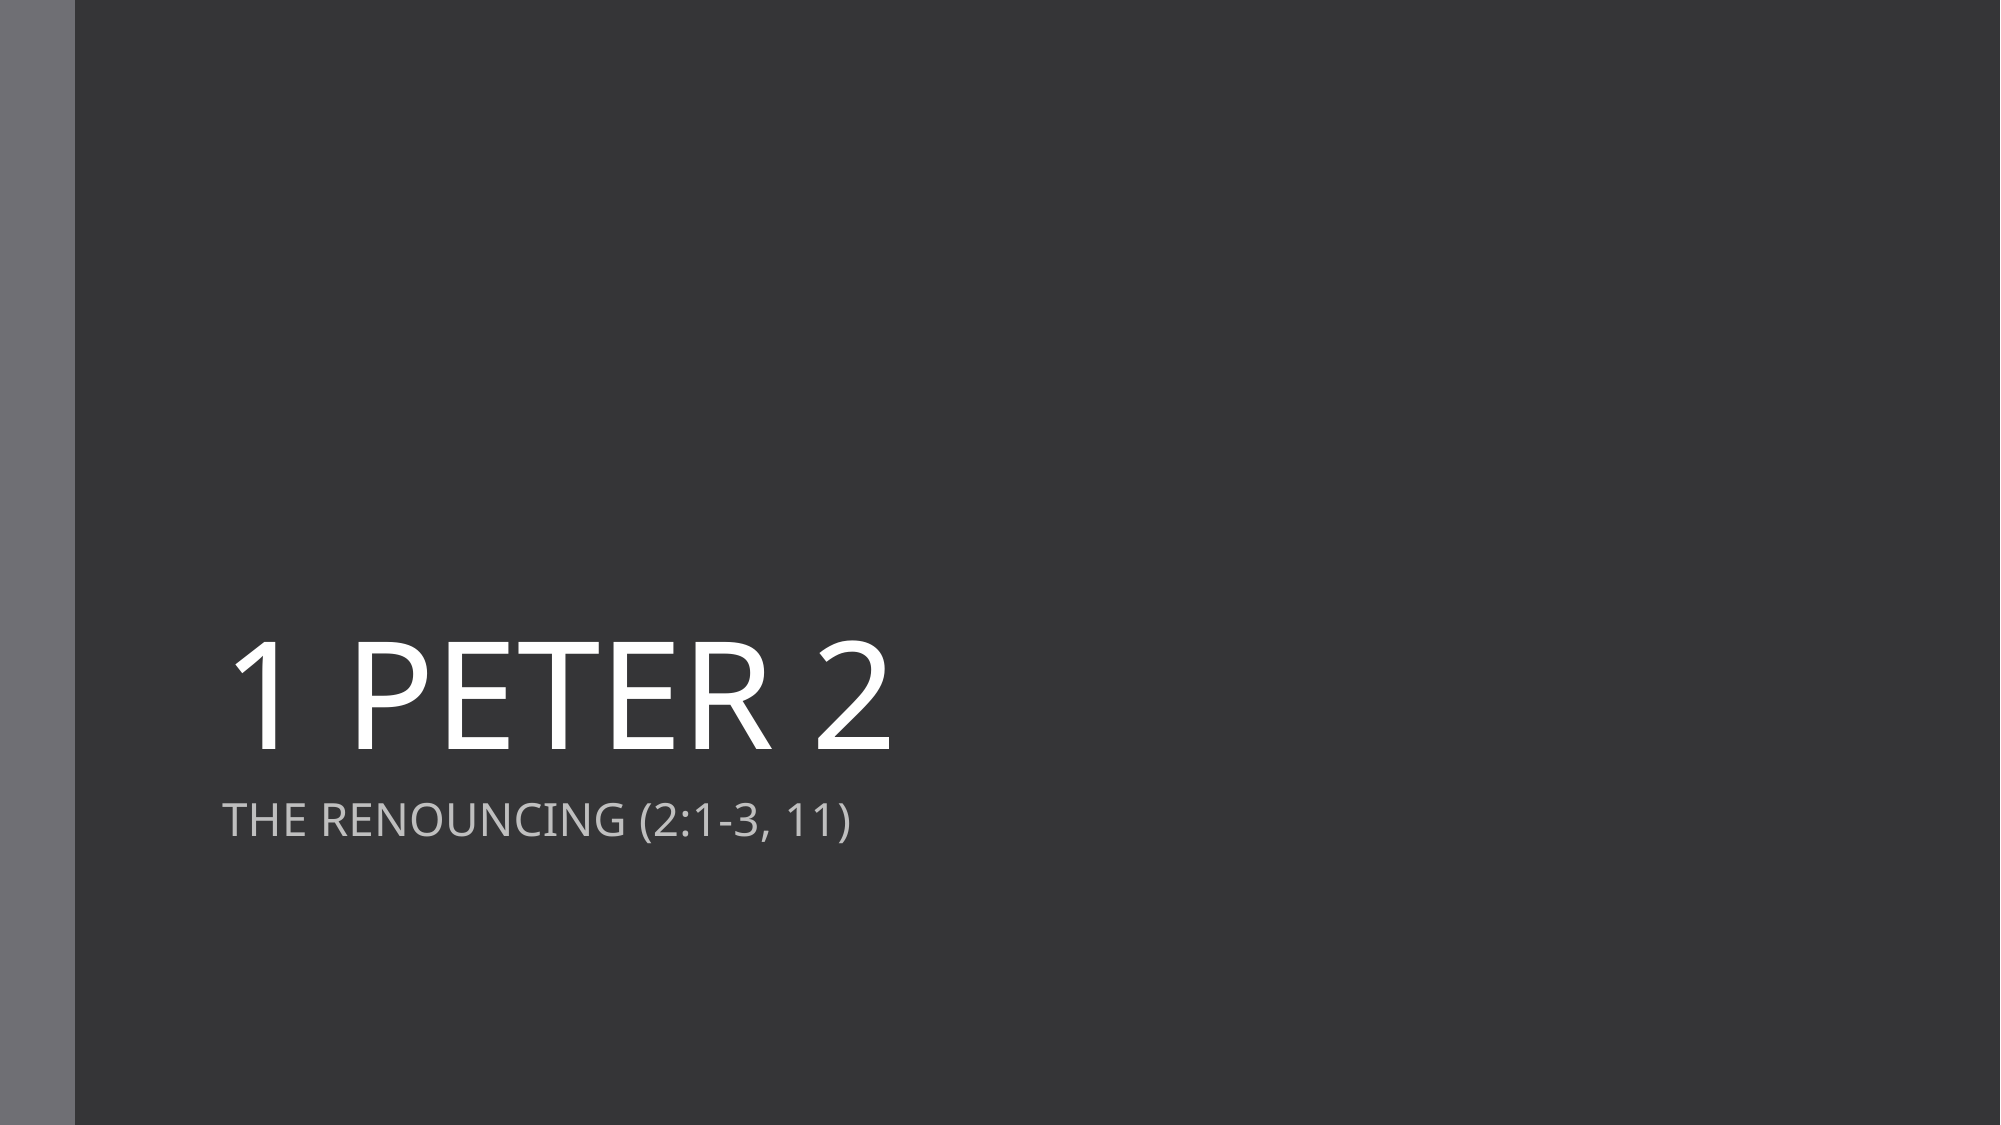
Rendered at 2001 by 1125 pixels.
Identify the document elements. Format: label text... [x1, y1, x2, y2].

subtitle THE RENOUNCING (2:1-3, 11) [206, 787, 1752, 1066]
title 1 PETER 2 [206, 124, 1752, 787]
